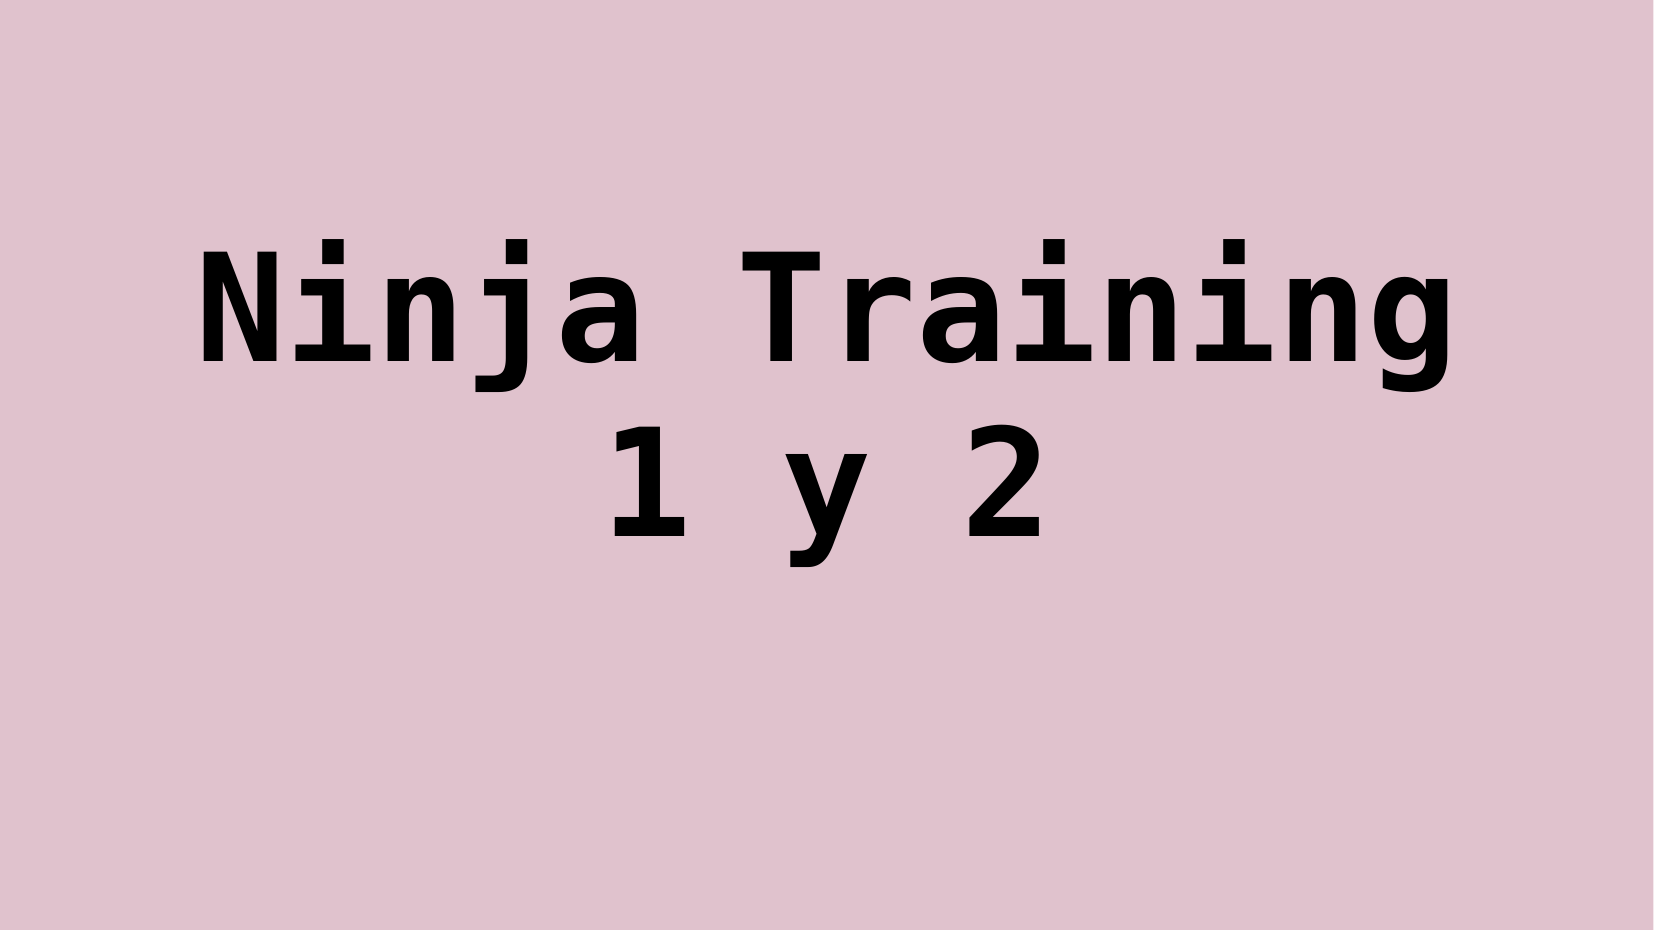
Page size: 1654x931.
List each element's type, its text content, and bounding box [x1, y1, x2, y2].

subtitle Ninja Training 1 y 2 [82, 37, 1571, 757]
